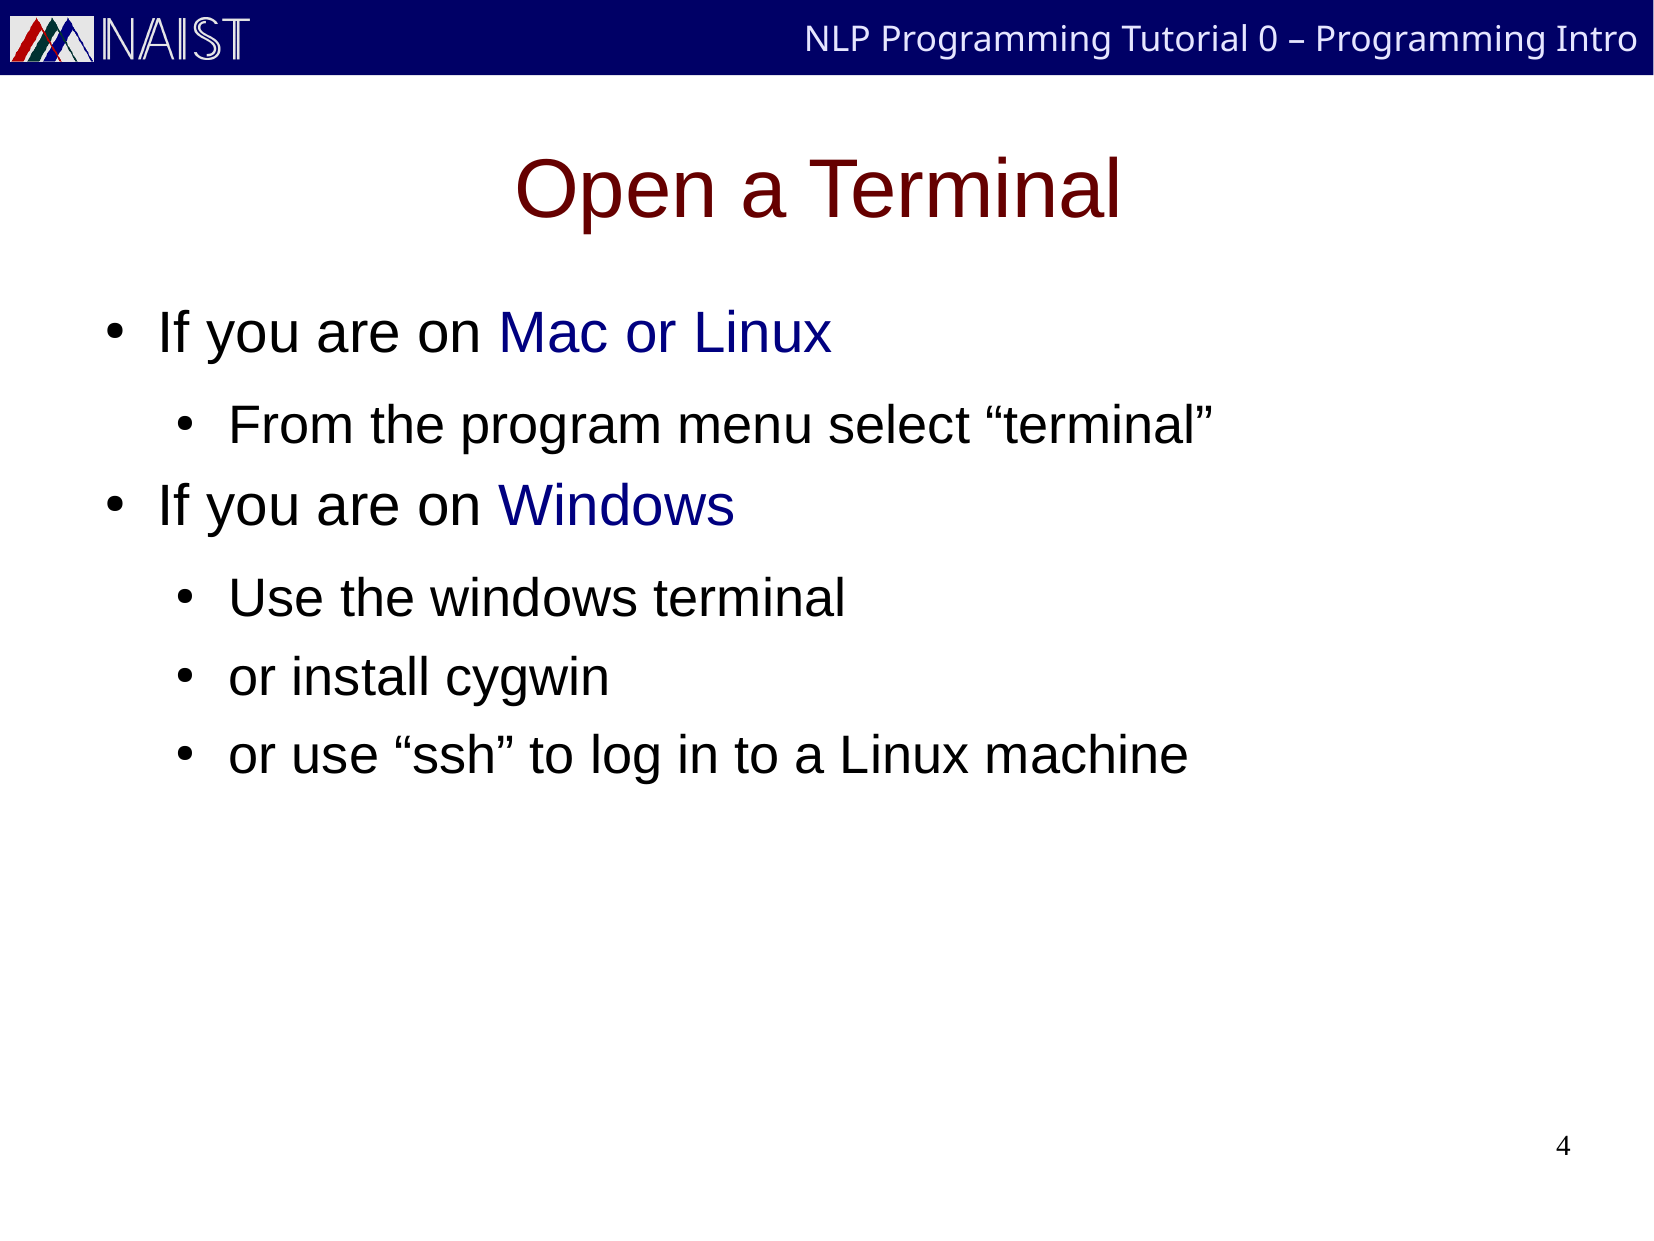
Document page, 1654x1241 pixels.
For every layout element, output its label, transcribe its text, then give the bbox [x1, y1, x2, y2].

title Open a Terminal [75, 92, 1564, 285]
picture [102, 17, 251, 60]
list If you are on Mac or Linux From the program menu select “terminal” If you are on Windows Use the windows terminal or install cygwin or use “ssh” to log in to a Linux machine [86, 300, 1576, 1119]
picture [10, 16, 94, 62]
